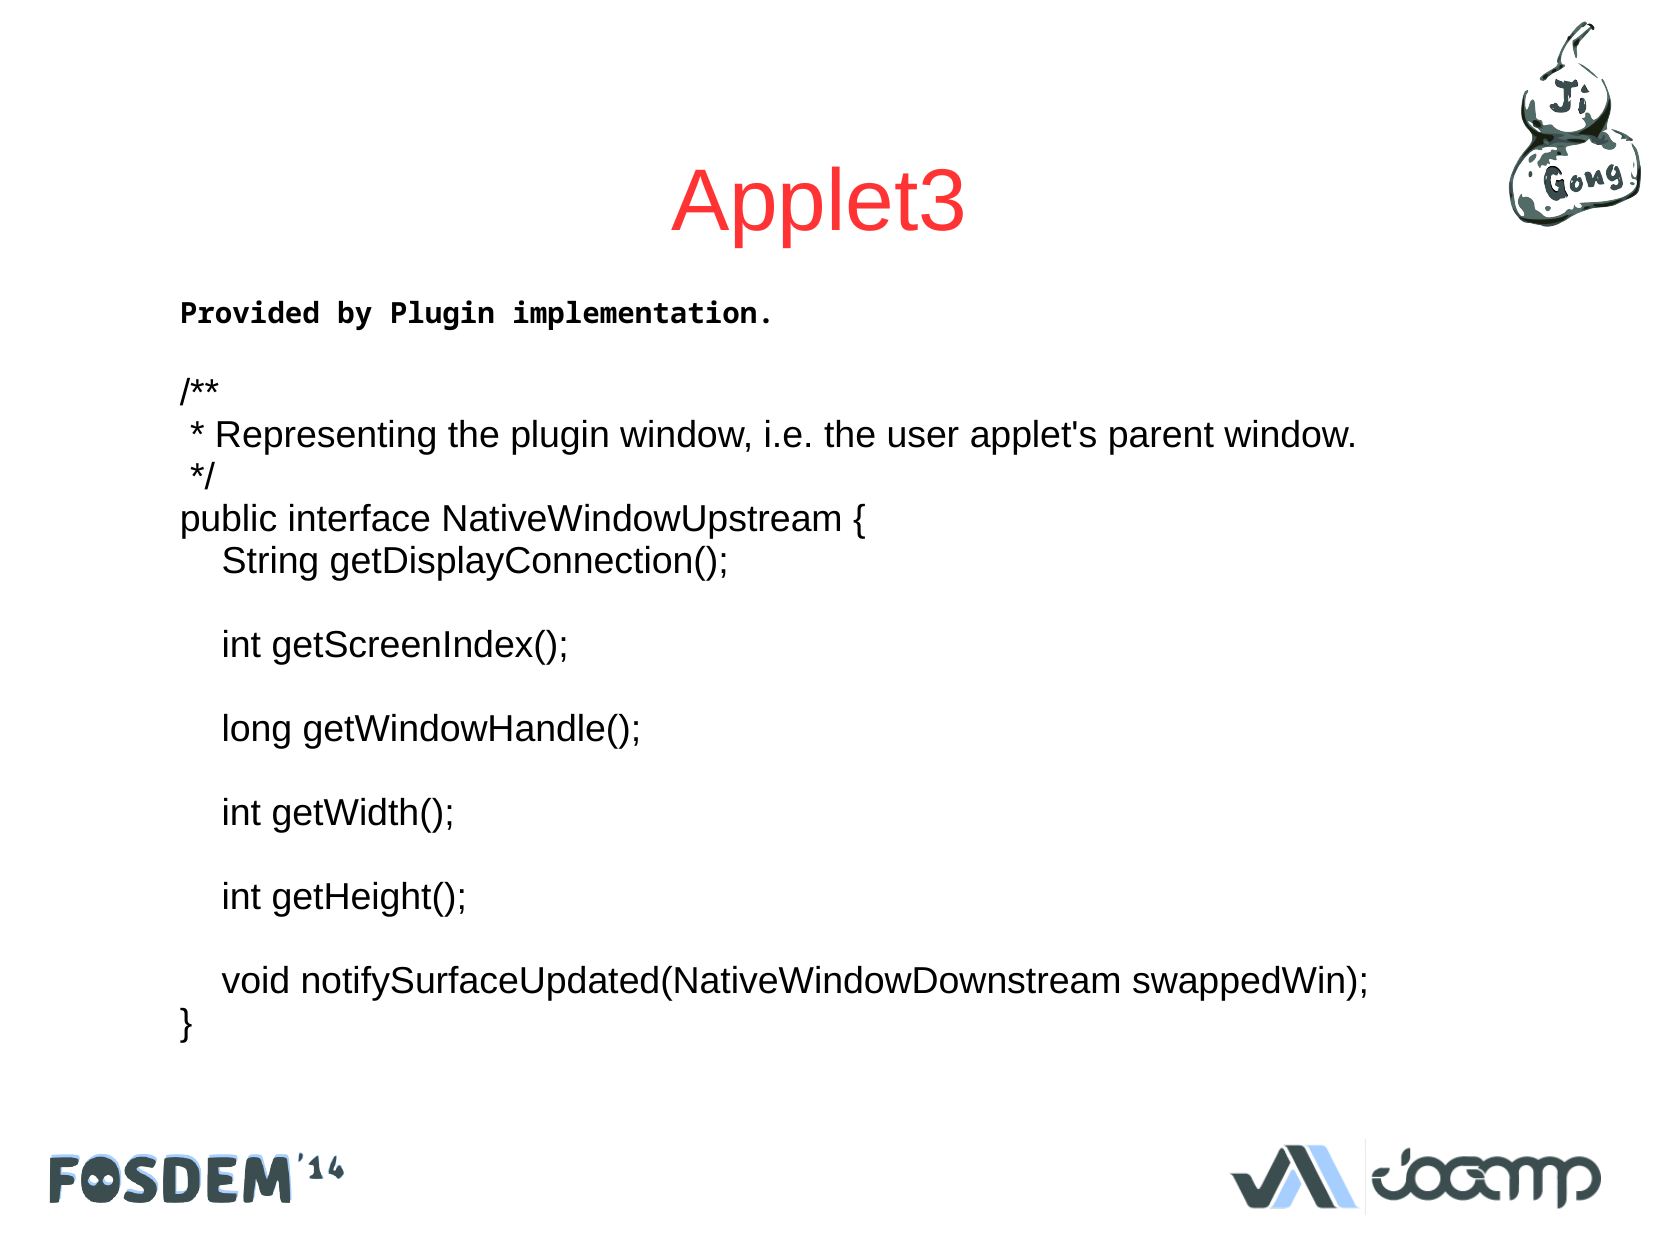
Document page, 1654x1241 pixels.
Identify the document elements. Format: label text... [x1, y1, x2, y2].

title Applet3 [66, 130, 1573, 269]
picture [1228, 1139, 1601, 1215]
text_box Provided by Plugin implementation. /** * Representing the plugin window, i.e. the user applet's parent window. */ public interface NativeWindowUpstream { String getDisplayConnection(); int getScreenIndex(); long getWindowHandle(); int getWidth(); int getHeight(); void notifySurfaceUpdated(NativeWindowDownstream swappedWin); } [165, 285, 1561, 1084]
picture [1425, 19, 1654, 228]
picture [0, 914, 400, 1241]
